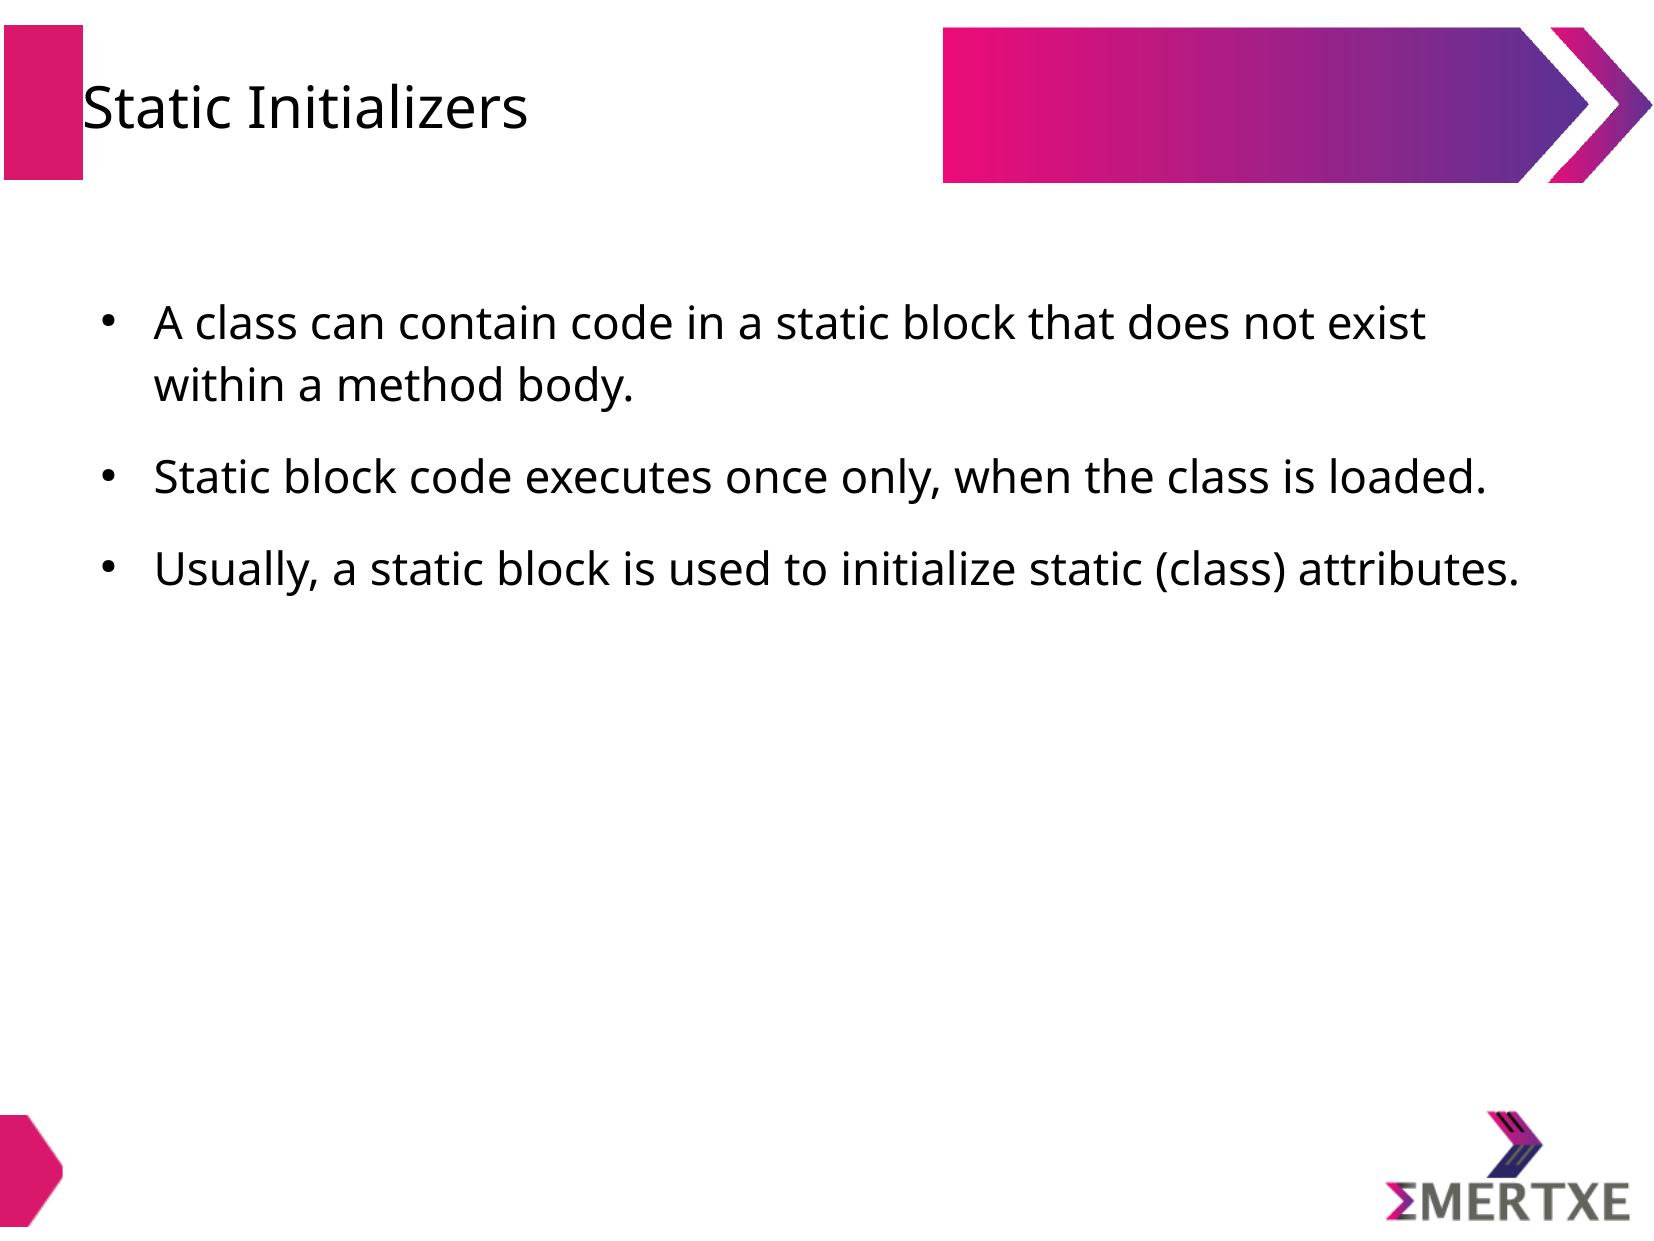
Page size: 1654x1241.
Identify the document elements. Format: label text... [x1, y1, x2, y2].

picture [1571, 27, 1653, 183]
list A class can contain code in a static block that does not exist within a method body. Static block code executes once only, when the class is loaded. Usually, a static block is used to initialize static (class) attributes. [82, 290, 1571, 1010]
title Static Initializers [82, 2, 1571, 210]
picture [1385, 1107, 1631, 1221]
